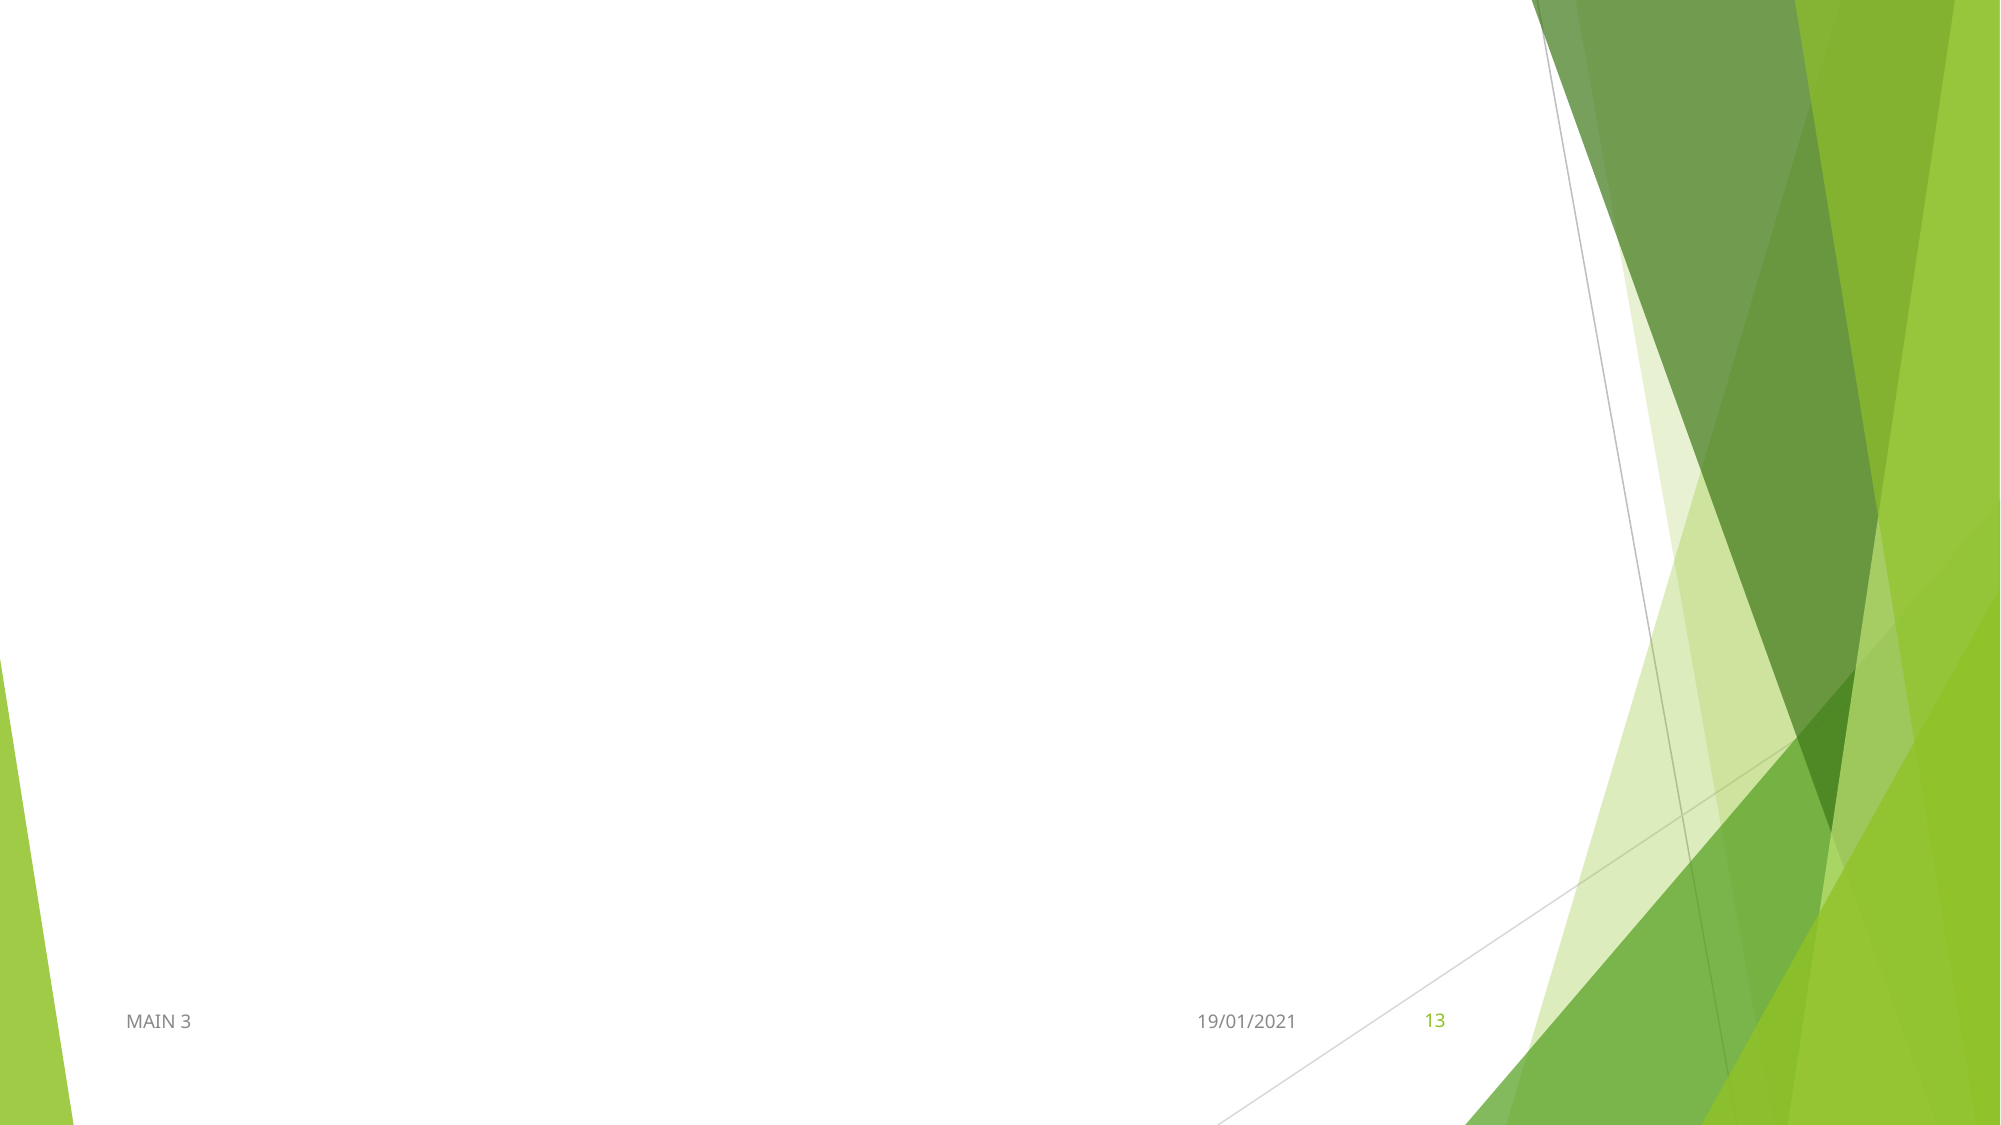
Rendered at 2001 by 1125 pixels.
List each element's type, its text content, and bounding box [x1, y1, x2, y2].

text_box MAIN 3 [111, 991, 1145, 1051]
text_box ‹N°› [1409, 991, 1522, 1051]
text_box 19/01/2021 [1181, 991, 1332, 1051]
